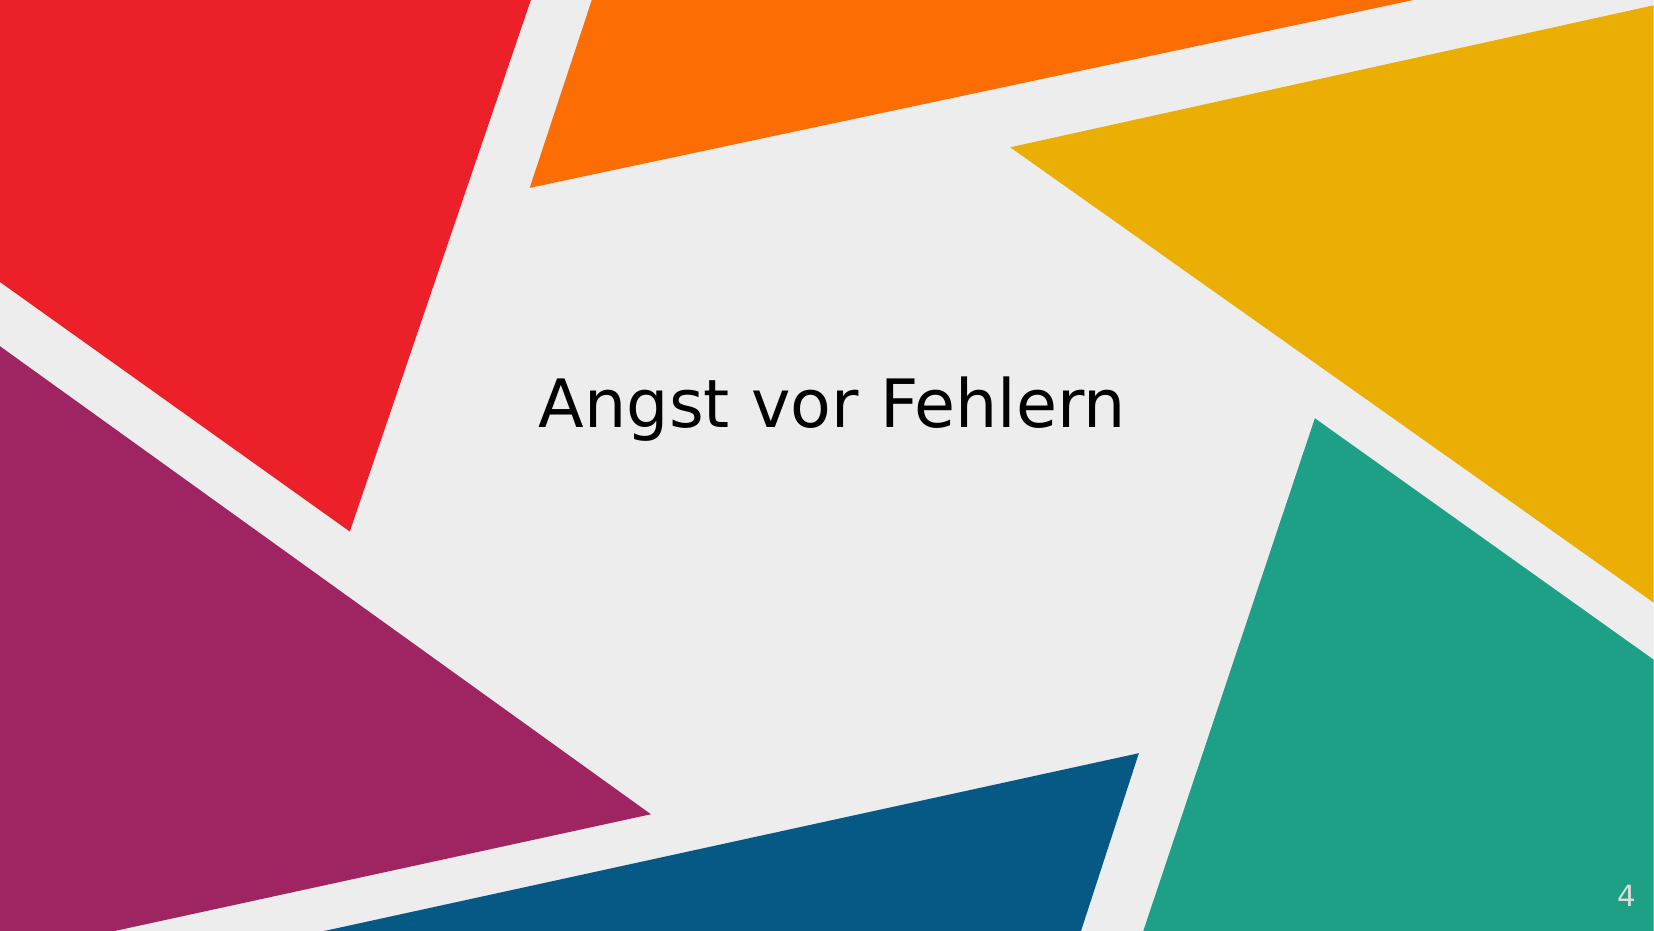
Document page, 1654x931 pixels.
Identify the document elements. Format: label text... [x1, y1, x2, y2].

list Angst vor Fehlern [366, 365, 1229, 544]
